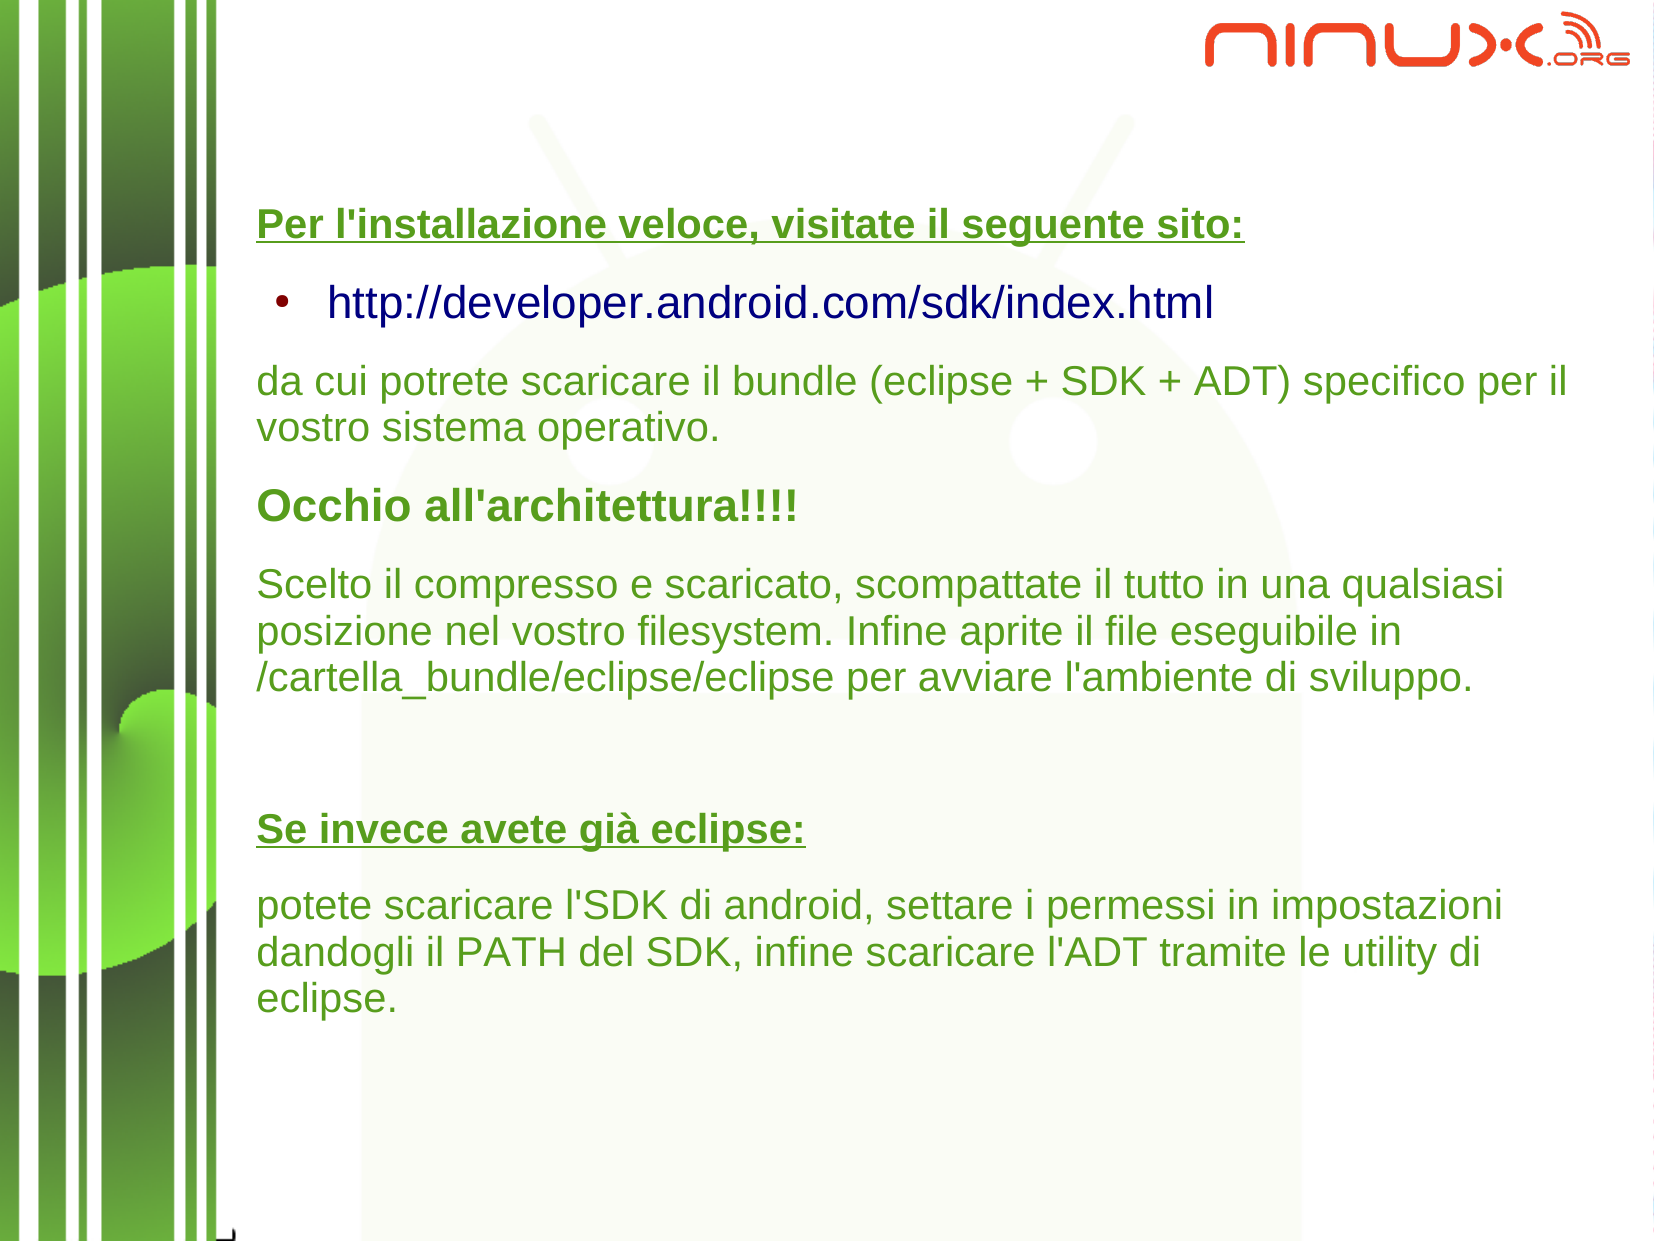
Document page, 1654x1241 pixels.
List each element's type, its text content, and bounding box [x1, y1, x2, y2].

list Per l'installazione veloce, visitate il seguente sito: http://developer.android.com/sdk/index.html da cui potrete scaricare il bundle (eclipse + SDK + ADT) specifico per il vostro sistema operativo. Occhio all'architettura!!!! Scelto il compresso e scaricato, scompattate il tutto in una qualsiasi posizione nel vostro filesystem. Infine aprite il file eseguibile in /cartella_bundle/eclipse/eclipse per avviare l'ambiente di sviluppo. Se invece avete già eclipse: potete scaricare l'SDK di android, settare i permessi in impostazioni dandogli il PATH del SDK, infine scaricare l'ADT tramite le utility di eclipse. [256, 200, 1630, 1027]
picture [0, 0, 1654, 1241]
